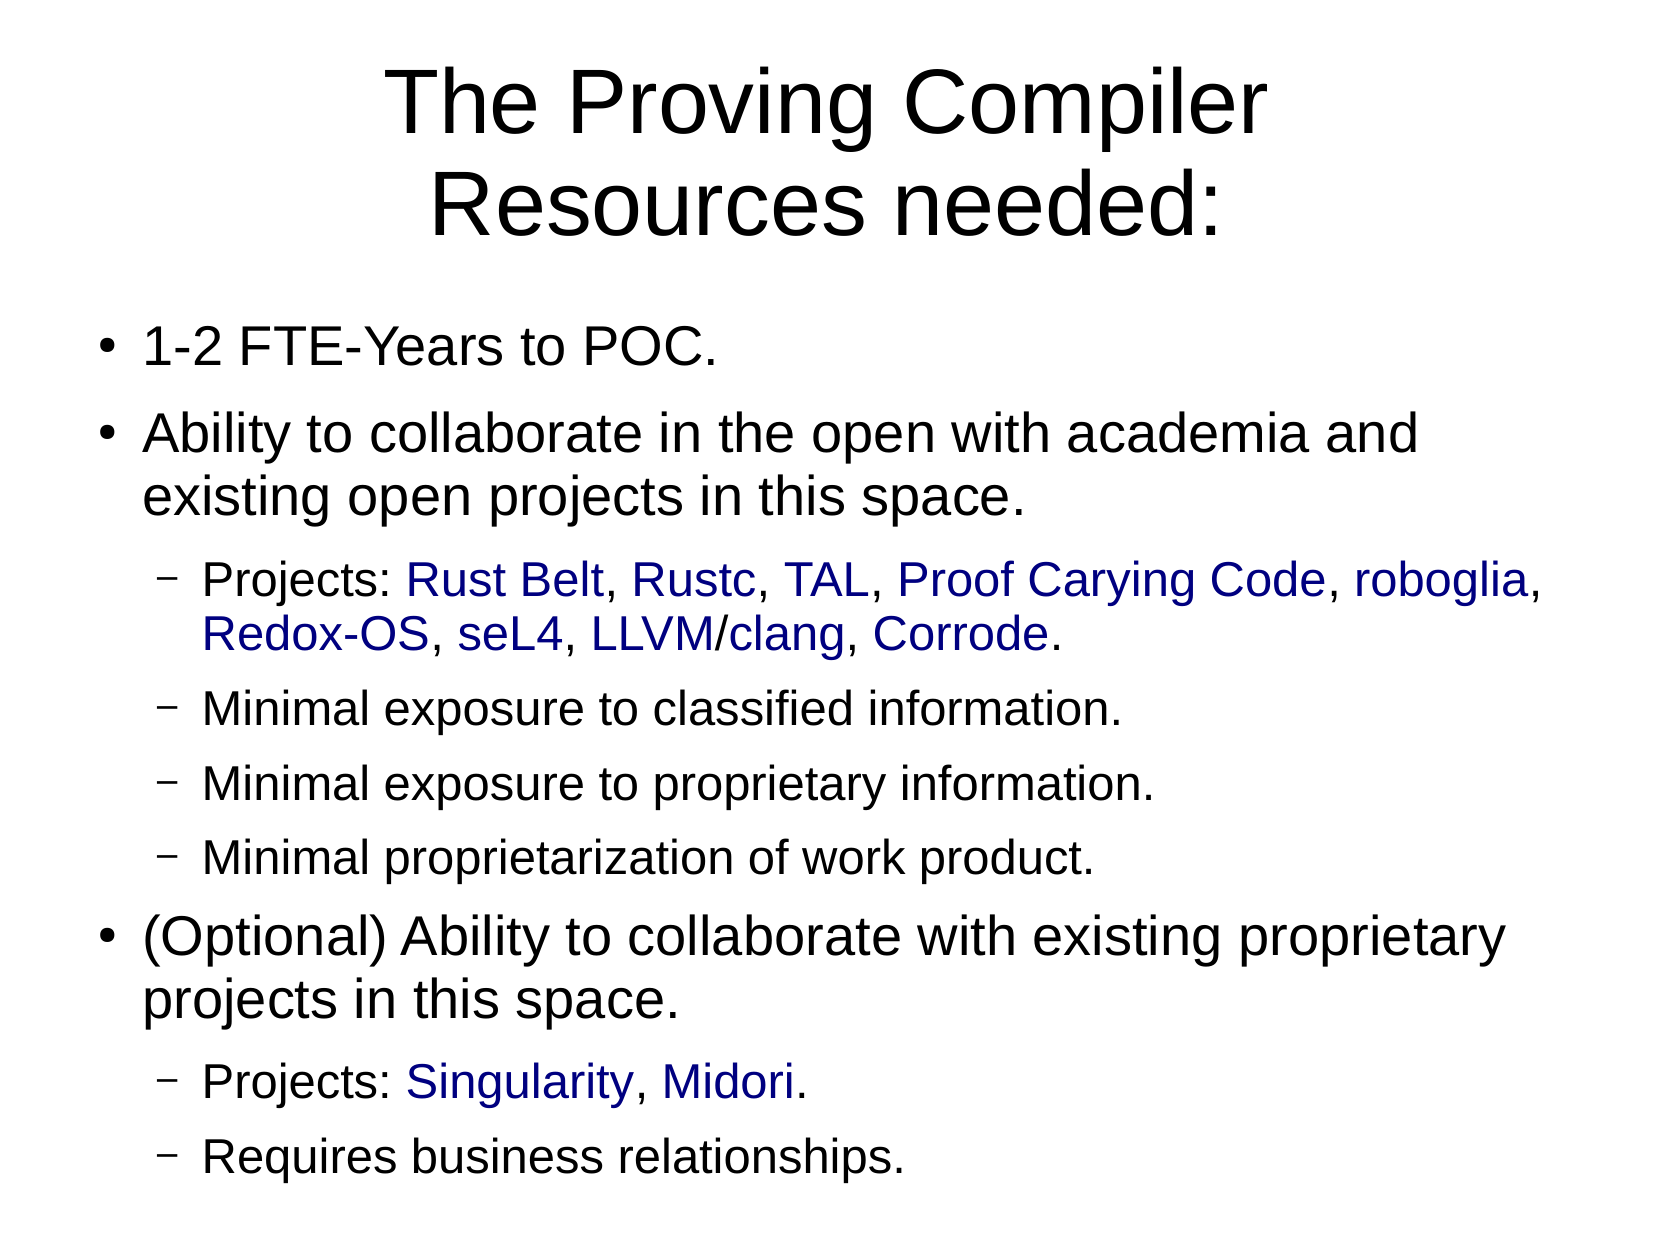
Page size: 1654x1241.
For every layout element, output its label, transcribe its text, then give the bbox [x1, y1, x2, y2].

title The Proving Compiler Resources needed: [82, 49, 1571, 257]
list 1-2 FTE-Years to POC. Ability to collaborate in the open with academia and existing open projects in this space. Projects: Rust Belt, Rustc, TAL, Proof Carying Code, roboglia, Redox-OS, seL4, LLVM/clang, Corrode. Minimal exposure to classified information. Minimal exposure to proprietary information. Minimal proprietarization of work product. (Optional) Ability to collaborate with existing proprietary projects in this space. Projects: Singularity, Midori. Requires business relationships. [82, 315, 1571, 1186]
